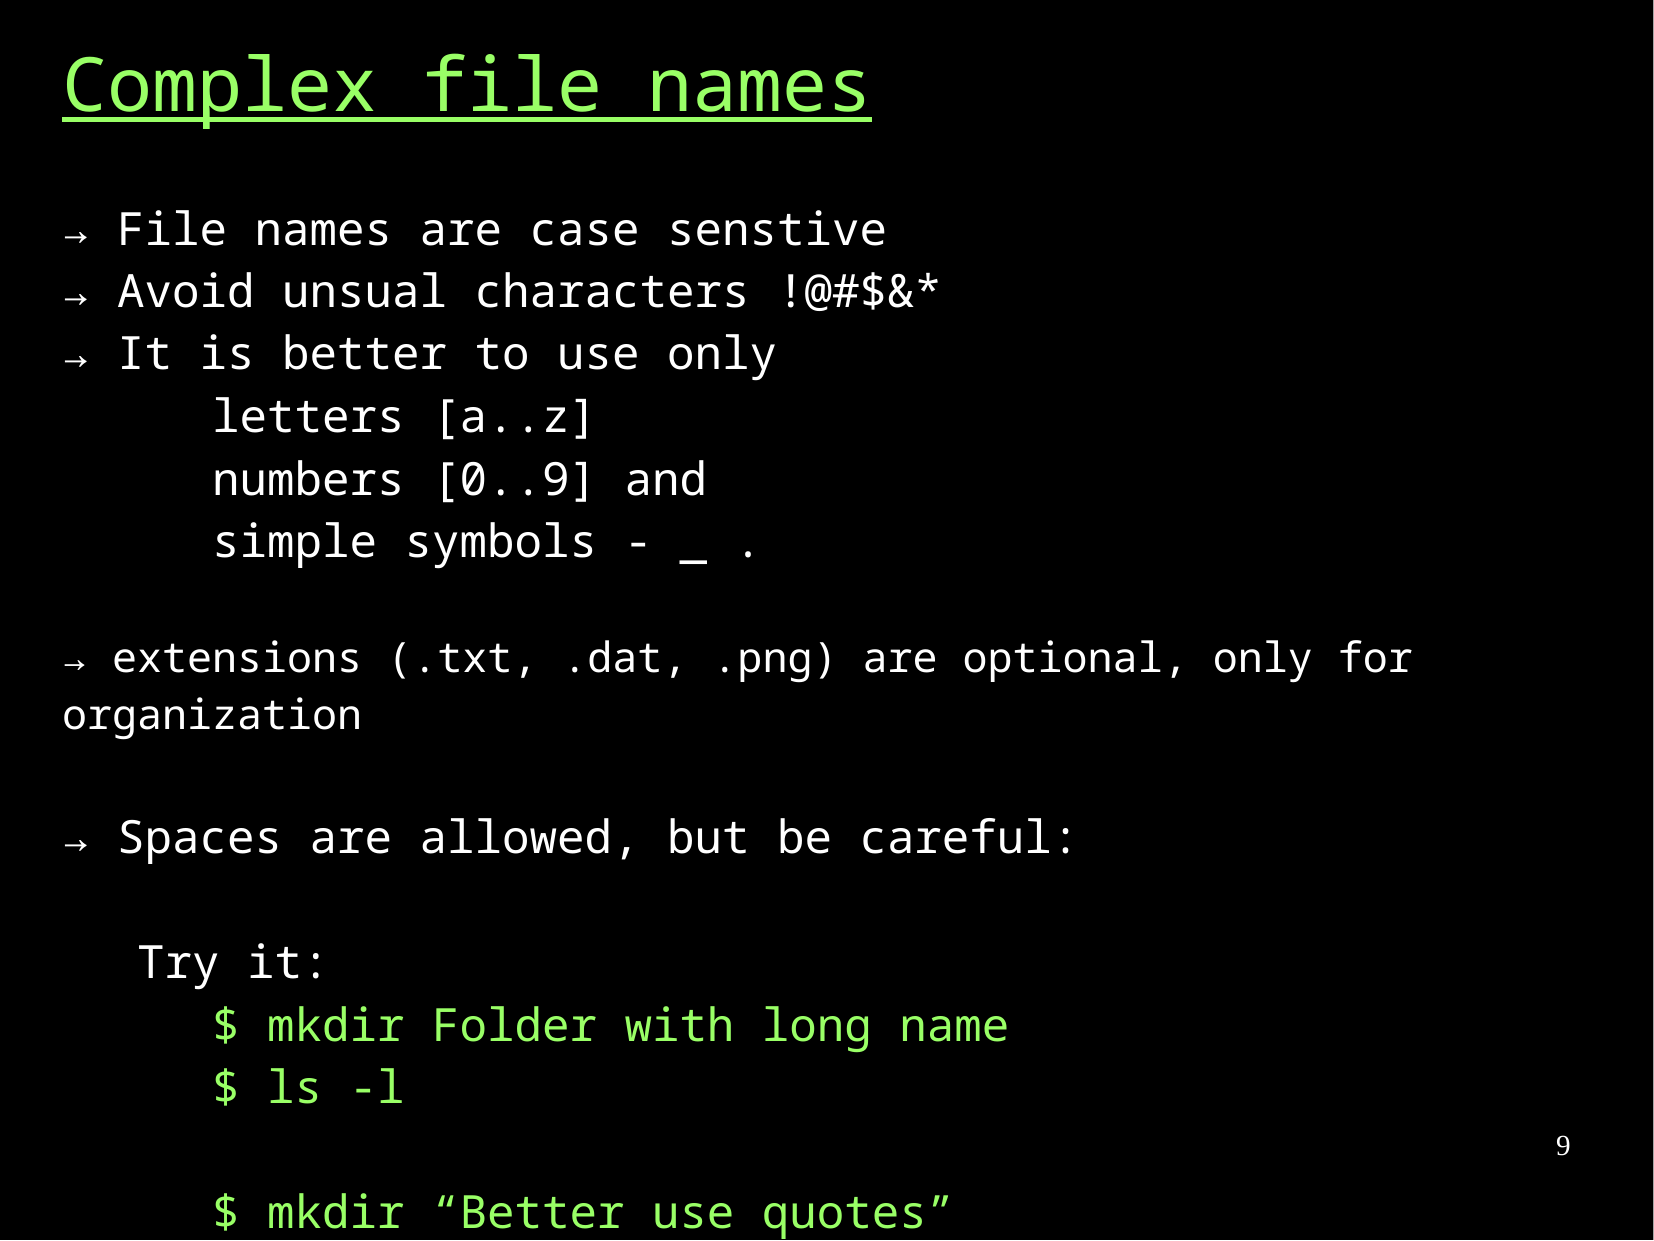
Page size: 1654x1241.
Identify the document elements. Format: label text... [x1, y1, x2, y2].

text_box Complex file names → File names are case senstive → Avoid unsual characters !@#$&* → It is better to use only letters [a..z] numbers [0..9] and simple symbols - _ . → extensions (.txt, .dat, .png) are optional, only for organization → Spaces are allowed, but be careful: Try it: $ mkdir Folder with long name $ ls -l $ mkdir “Better use quotes” $ ls -l $ mkdir This\ slash\ notation\ is\ terrible $ ls -l [47, 23, 1607, 1159]
